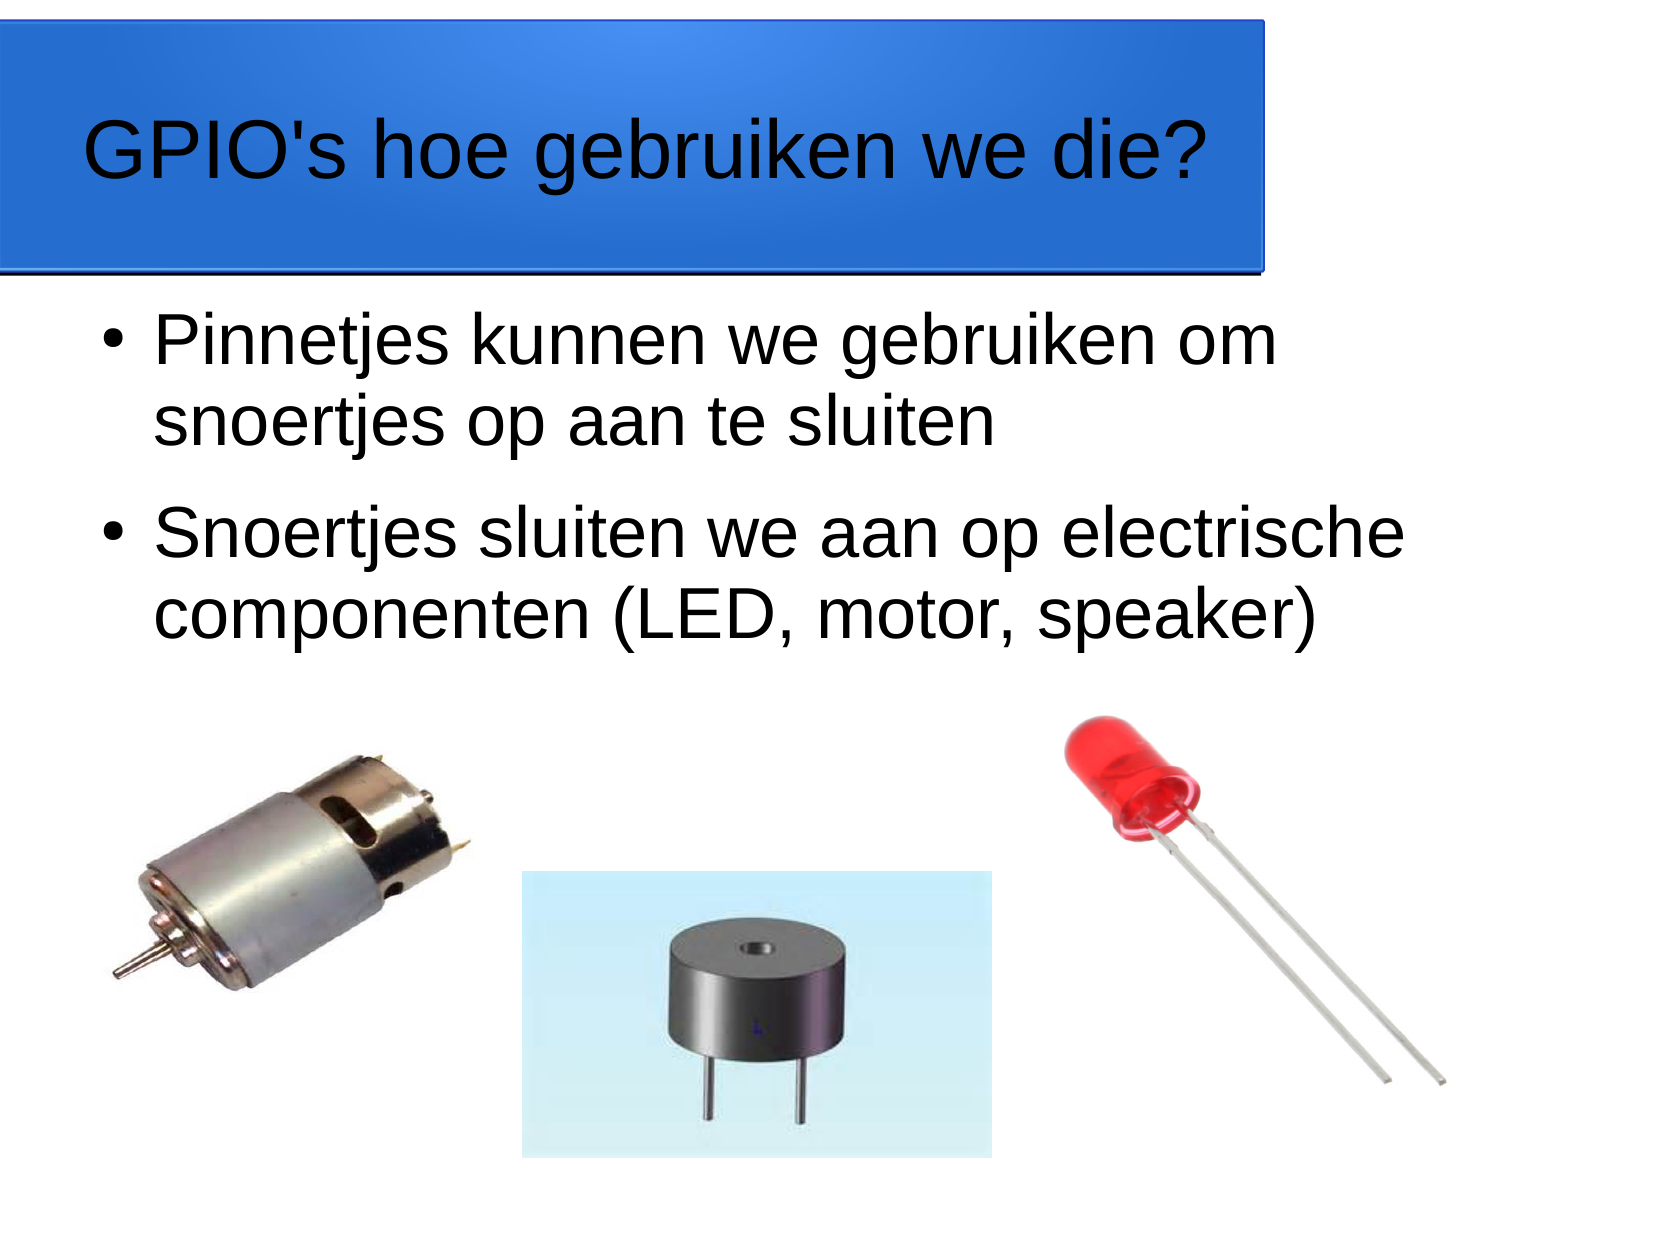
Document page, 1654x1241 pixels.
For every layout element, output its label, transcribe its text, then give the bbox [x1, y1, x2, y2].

list Pinnetjes kunnen we gebruiken om snoertjes op aan te sluiten Snoertjes sluiten we aan op electrische componenten (LED, motor, speaker) [82, 299, 1571, 871]
picture [35, 684, 1637, 1158]
title GPIO's hoe gebruiken we die? [82, 47, 1235, 252]
